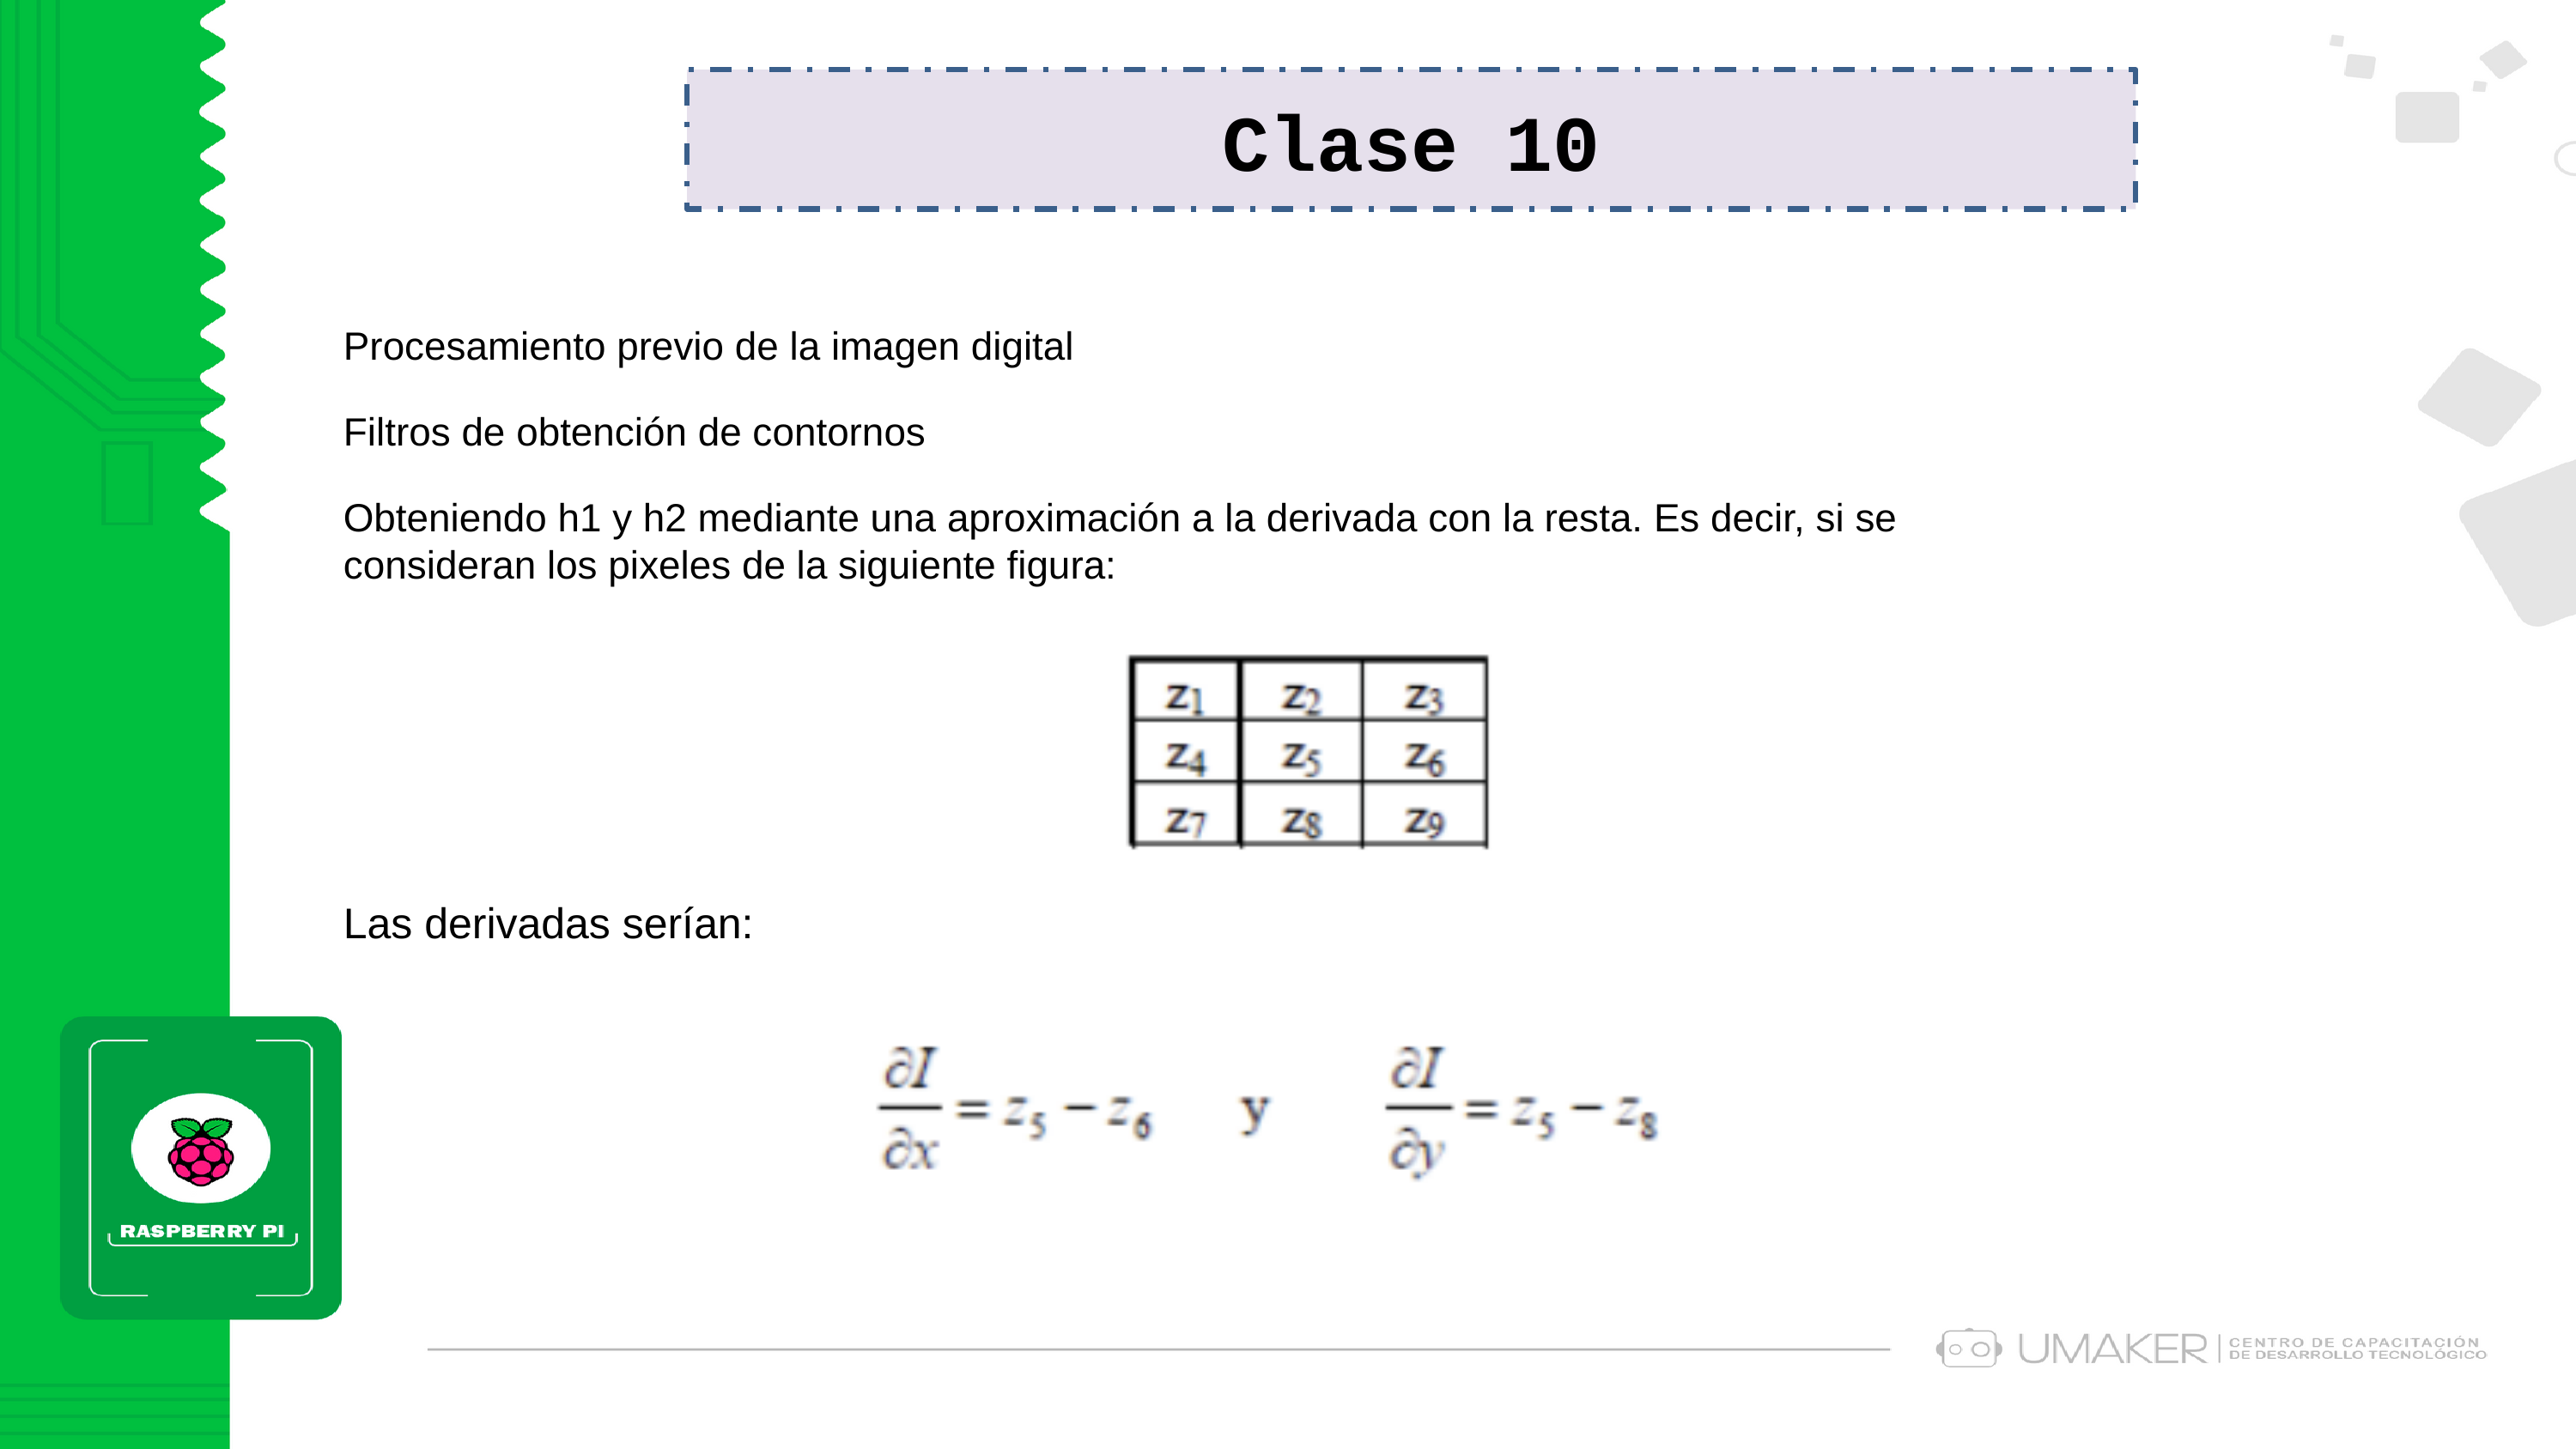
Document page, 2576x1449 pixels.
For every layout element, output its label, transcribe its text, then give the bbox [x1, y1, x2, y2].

text_box Clase 10 [687, 70, 2136, 209]
picture [0, 0, 2576, 1449]
text_box Procesamiento previo de la imagen digital Filtros de obtención de contornos Obteniendo h1 y h2 mediante una aproximación a la derivada con la resta. Es decir, si se consideran los pixeles de la siguiente figura: Las derivadas serían: [331, 314, 2465, 1207]
